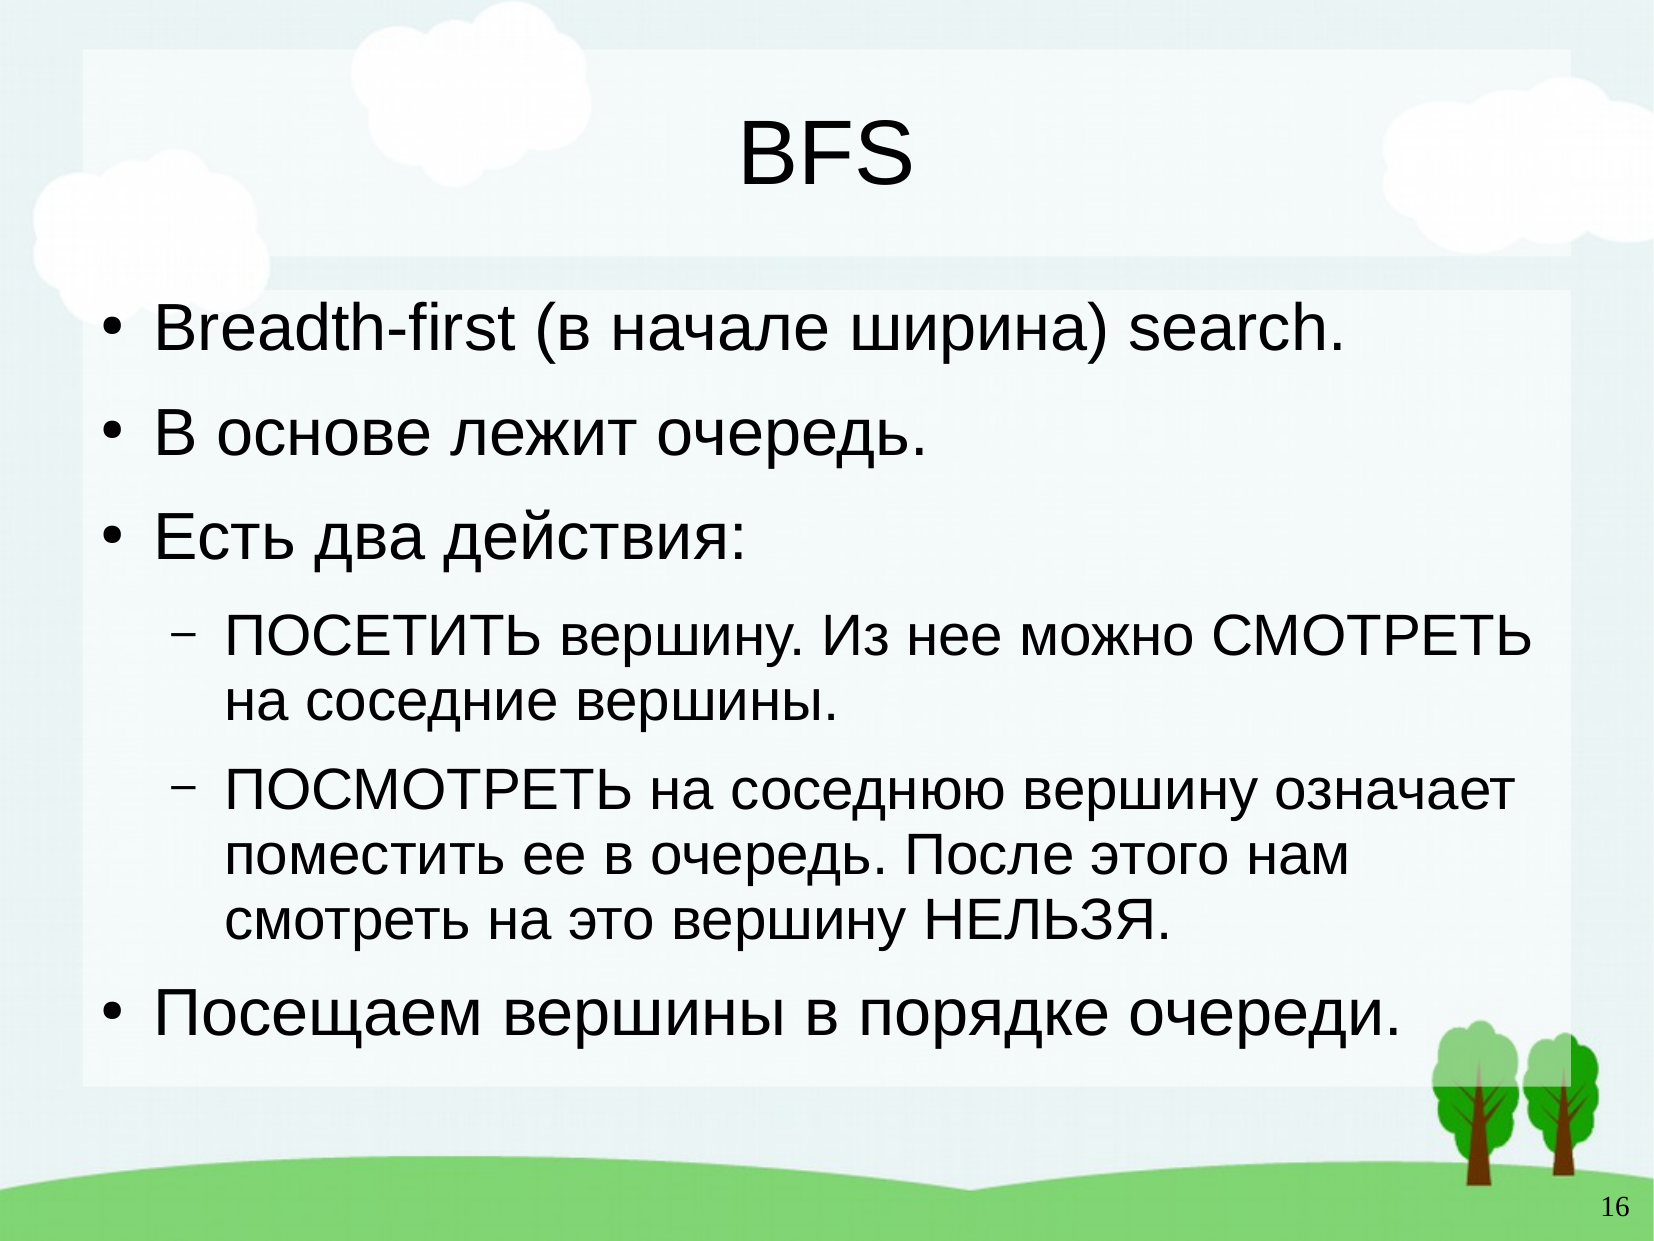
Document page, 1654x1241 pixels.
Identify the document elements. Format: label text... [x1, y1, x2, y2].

list Breadth-first (в начале ширина) search. В основе лежит очередь. Есть два действия: ПОСЕТИТЬ вершину. Из нее можно СМОТРЕТЬ на соседние вершины. ПОСМОТРЕТЬ на соседнюю вершину означает поместить ее в очередь. После этого нам смотреть на это вершину НЕЛЬЗЯ. Посещаем вершины в порядке очереди. [82, 290, 1571, 1087]
picture [0, 0, 1654, 1241]
title BFS [82, 49, 1571, 257]
